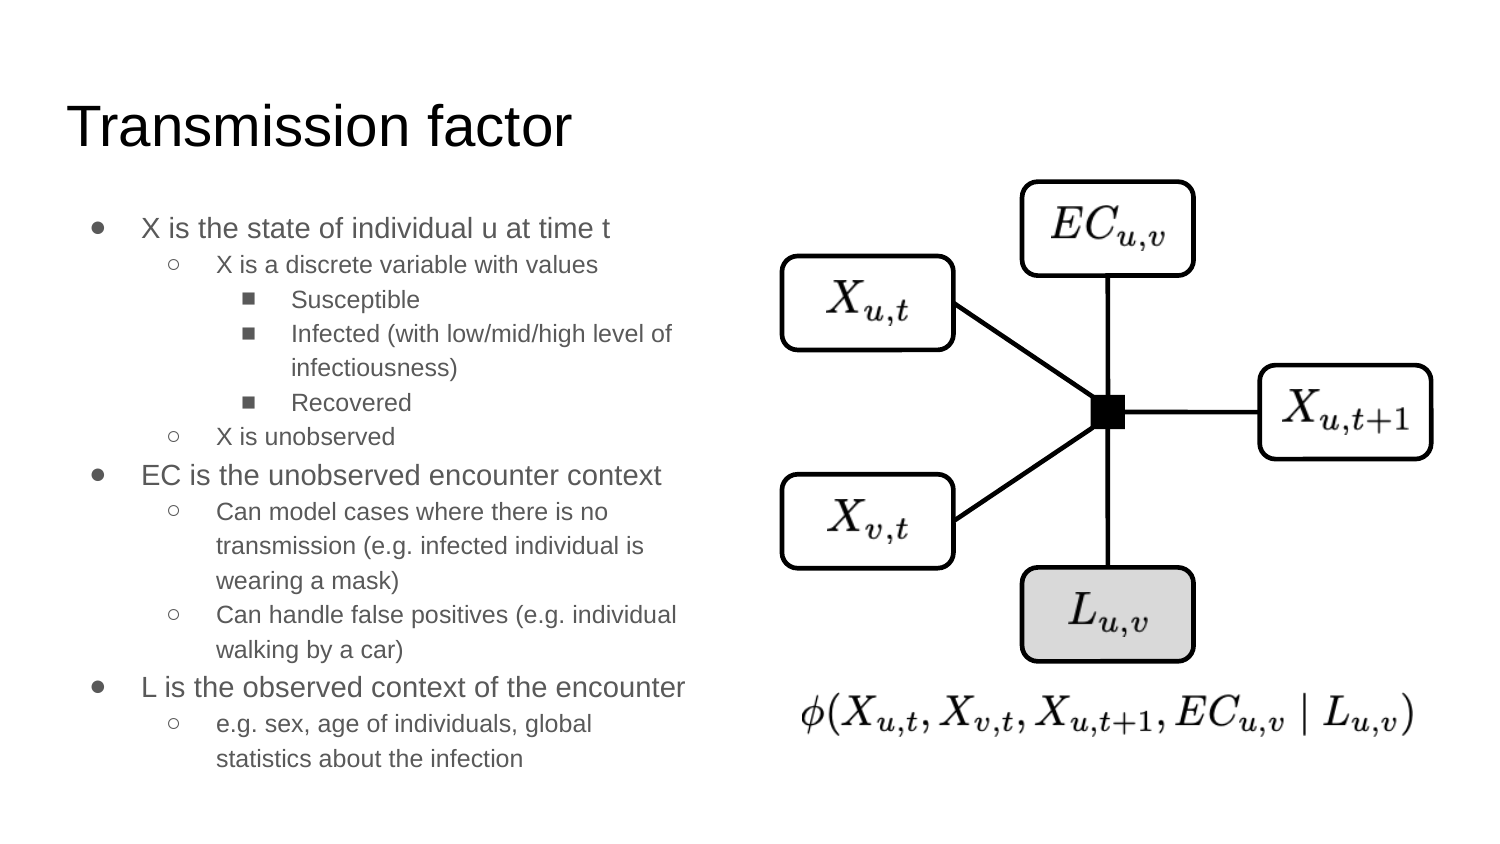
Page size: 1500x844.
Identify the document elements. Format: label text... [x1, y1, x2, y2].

picture [1051, 205, 1165, 251]
list X is the state of individual u at time t X is a discrete variable with values Susceptible Infected (with low/mid/high level of infectiousness) Recovered X is unobserved EC is the unobserved encounter context Can model cases where there is no transmission (e.g. infected individual is wearing a mask) Can handle false positives (e.g. individual walking by a car) L is the observed context of the encounter e.g. sex, age of individuals, global statistics about the infection [51, 189, 708, 750]
picture [802, 692, 1413, 737]
text_box [1090, 394, 1125, 430]
picture [1282, 389, 1409, 435]
text_box [1022, 567, 1194, 662]
title Transmission factor [51, 72, 1449, 167]
picture [827, 499, 908, 544]
picture [826, 280, 909, 326]
picture [1068, 592, 1148, 637]
